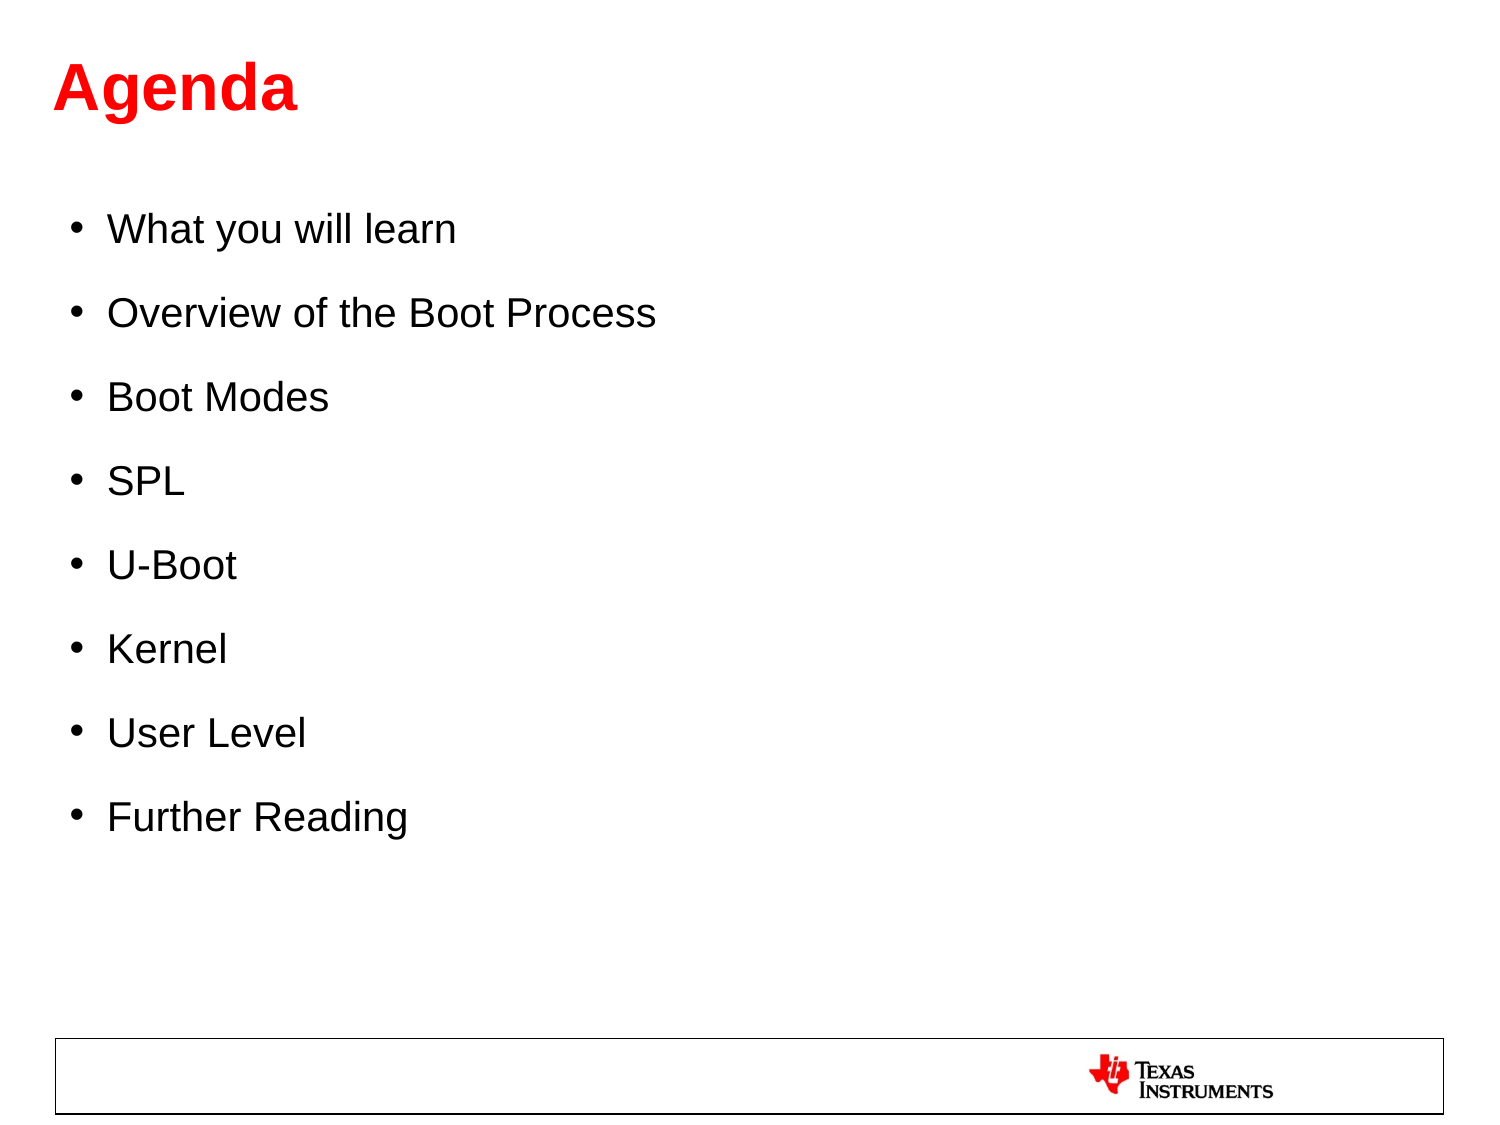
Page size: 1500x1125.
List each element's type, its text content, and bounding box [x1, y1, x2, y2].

list What you will learn Overview of the Boot Process Boot Modes SPL U-Boot Kernel User Level Further Reading [54, 194, 1444, 965]
title Agenda [37, 23, 1426, 158]
picture [1087, 1052, 1274, 1099]
